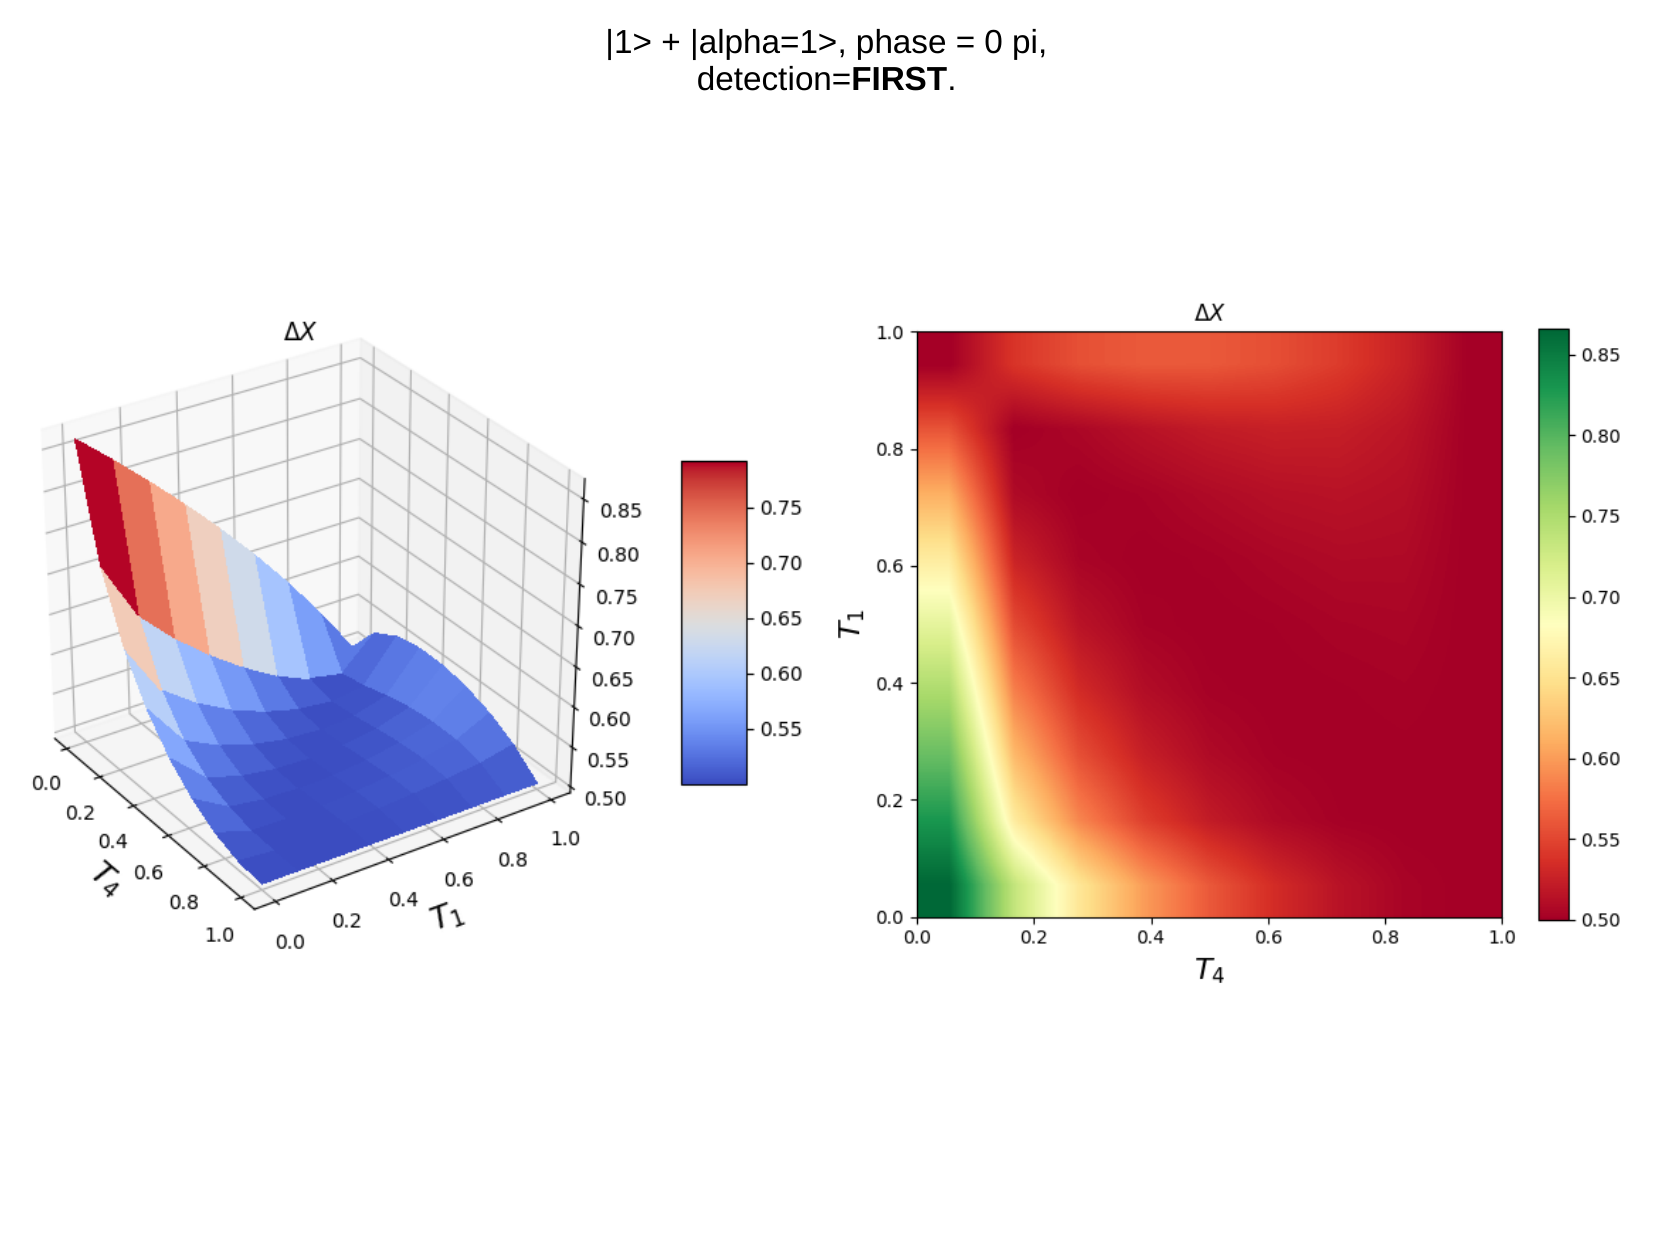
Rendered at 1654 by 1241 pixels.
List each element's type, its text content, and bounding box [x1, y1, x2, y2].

title |1> + |alpha=1>, phase = 0 pi, detection=FIRST. [543, 23, 1111, 98]
picture [11, 291, 1630, 1004]
